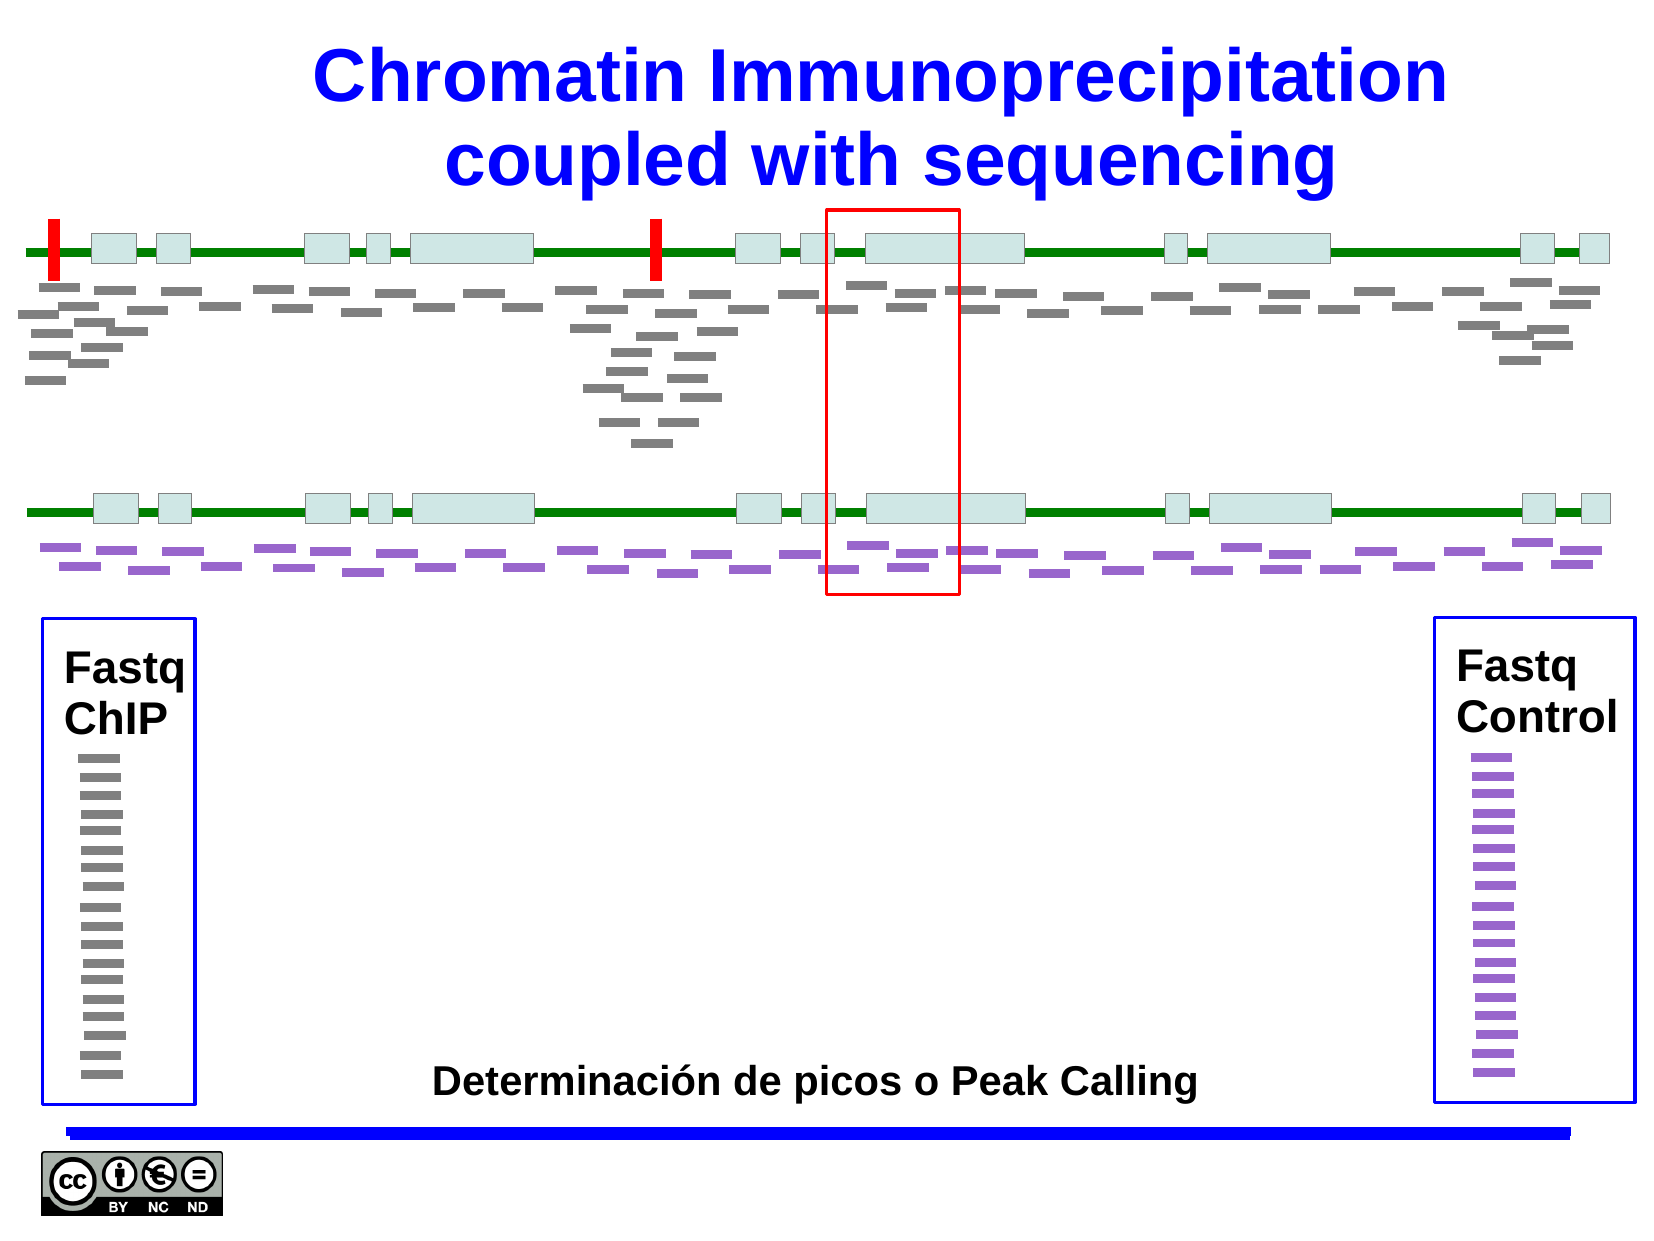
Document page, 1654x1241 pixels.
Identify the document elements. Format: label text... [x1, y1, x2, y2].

text_box Fastq ChIP [49, 634, 214, 752]
text_box [1164, 233, 1188, 264]
text_box [735, 233, 781, 264]
text_box [156, 233, 191, 264]
text_box [42, 618, 196, 1105]
text_box [800, 210, 1026, 595]
text_box [412, 493, 535, 524]
text_box [1207, 233, 1331, 264]
text_box [1434, 617, 1636, 1103]
text_box [366, 233, 391, 264]
text_box [1522, 493, 1556, 524]
text_box [93, 493, 139, 524]
text_box Fastq Control [1441, 632, 1634, 750]
text_box Determinación de picos o Peak Calling [417, 1050, 1603, 1112]
text_box [1581, 493, 1611, 524]
text_box [305, 493, 351, 524]
text_box [158, 493, 192, 524]
text_box [304, 233, 350, 264]
text_box [1209, 493, 1332, 524]
text_box [368, 493, 393, 524]
title Chromatin Immunoprecipitation coupled with sequencing [147, 13, 1636, 222]
text_box [736, 493, 782, 524]
text_box [1165, 493, 1190, 524]
text_box [1579, 233, 1610, 264]
text_box [1520, 233, 1555, 264]
picture [41, 1151, 223, 1216]
text_box [410, 233, 534, 264]
text_box [91, 233, 137, 264]
